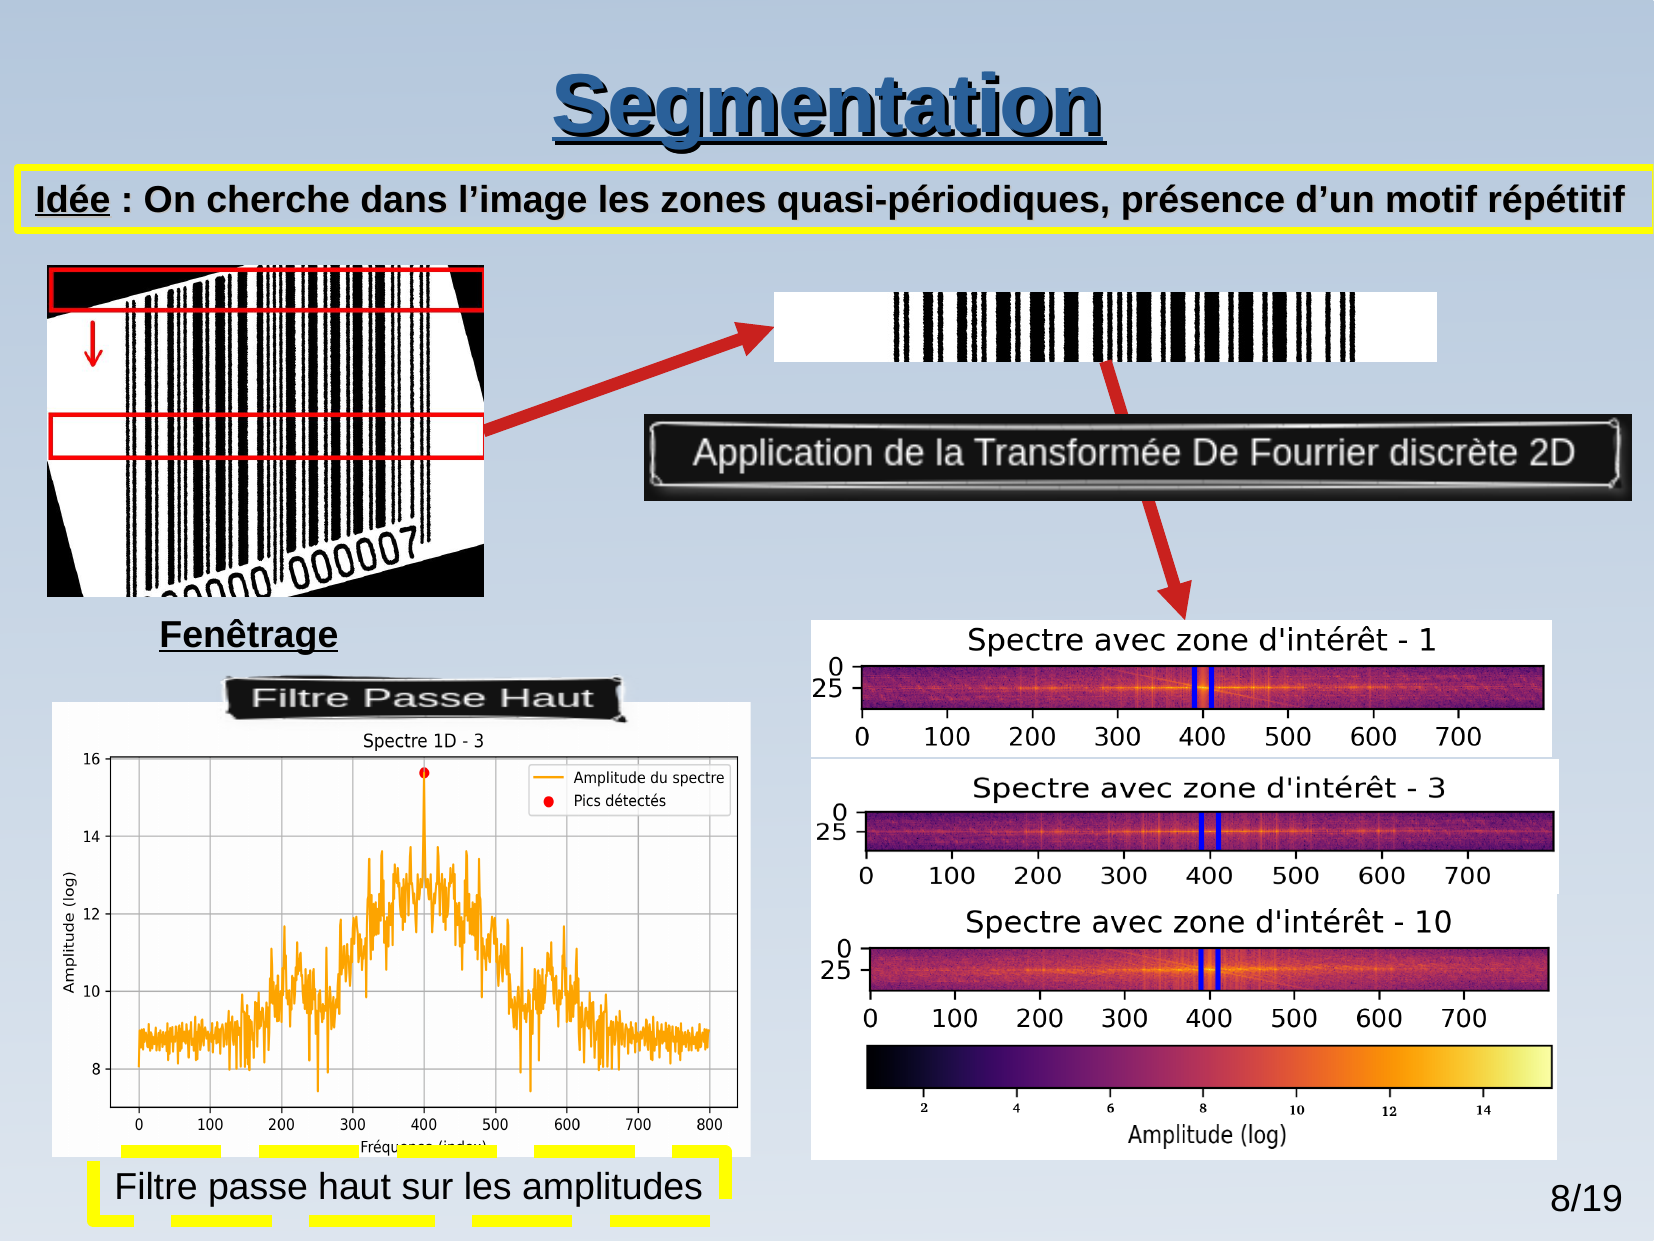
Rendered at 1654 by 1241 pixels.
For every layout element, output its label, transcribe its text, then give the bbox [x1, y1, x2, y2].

picture [644, 414, 1632, 501]
picture [47, 265, 484, 597]
text_box Fenêtrage [144, 606, 357, 664]
picture [811, 620, 1552, 757]
picture [811, 759, 1559, 1160]
picture [52, 672, 751, 1157]
text_box Filtre passe haut sur les amplitudes [93, 1151, 726, 1221]
picture [774, 292, 1437, 362]
text_box Idée : On cherche dans l’image les zones quasi-périodiques, présence d’un motif répétitif [17, 167, 1654, 231]
title Segmentation [84, 0, 1573, 164]
